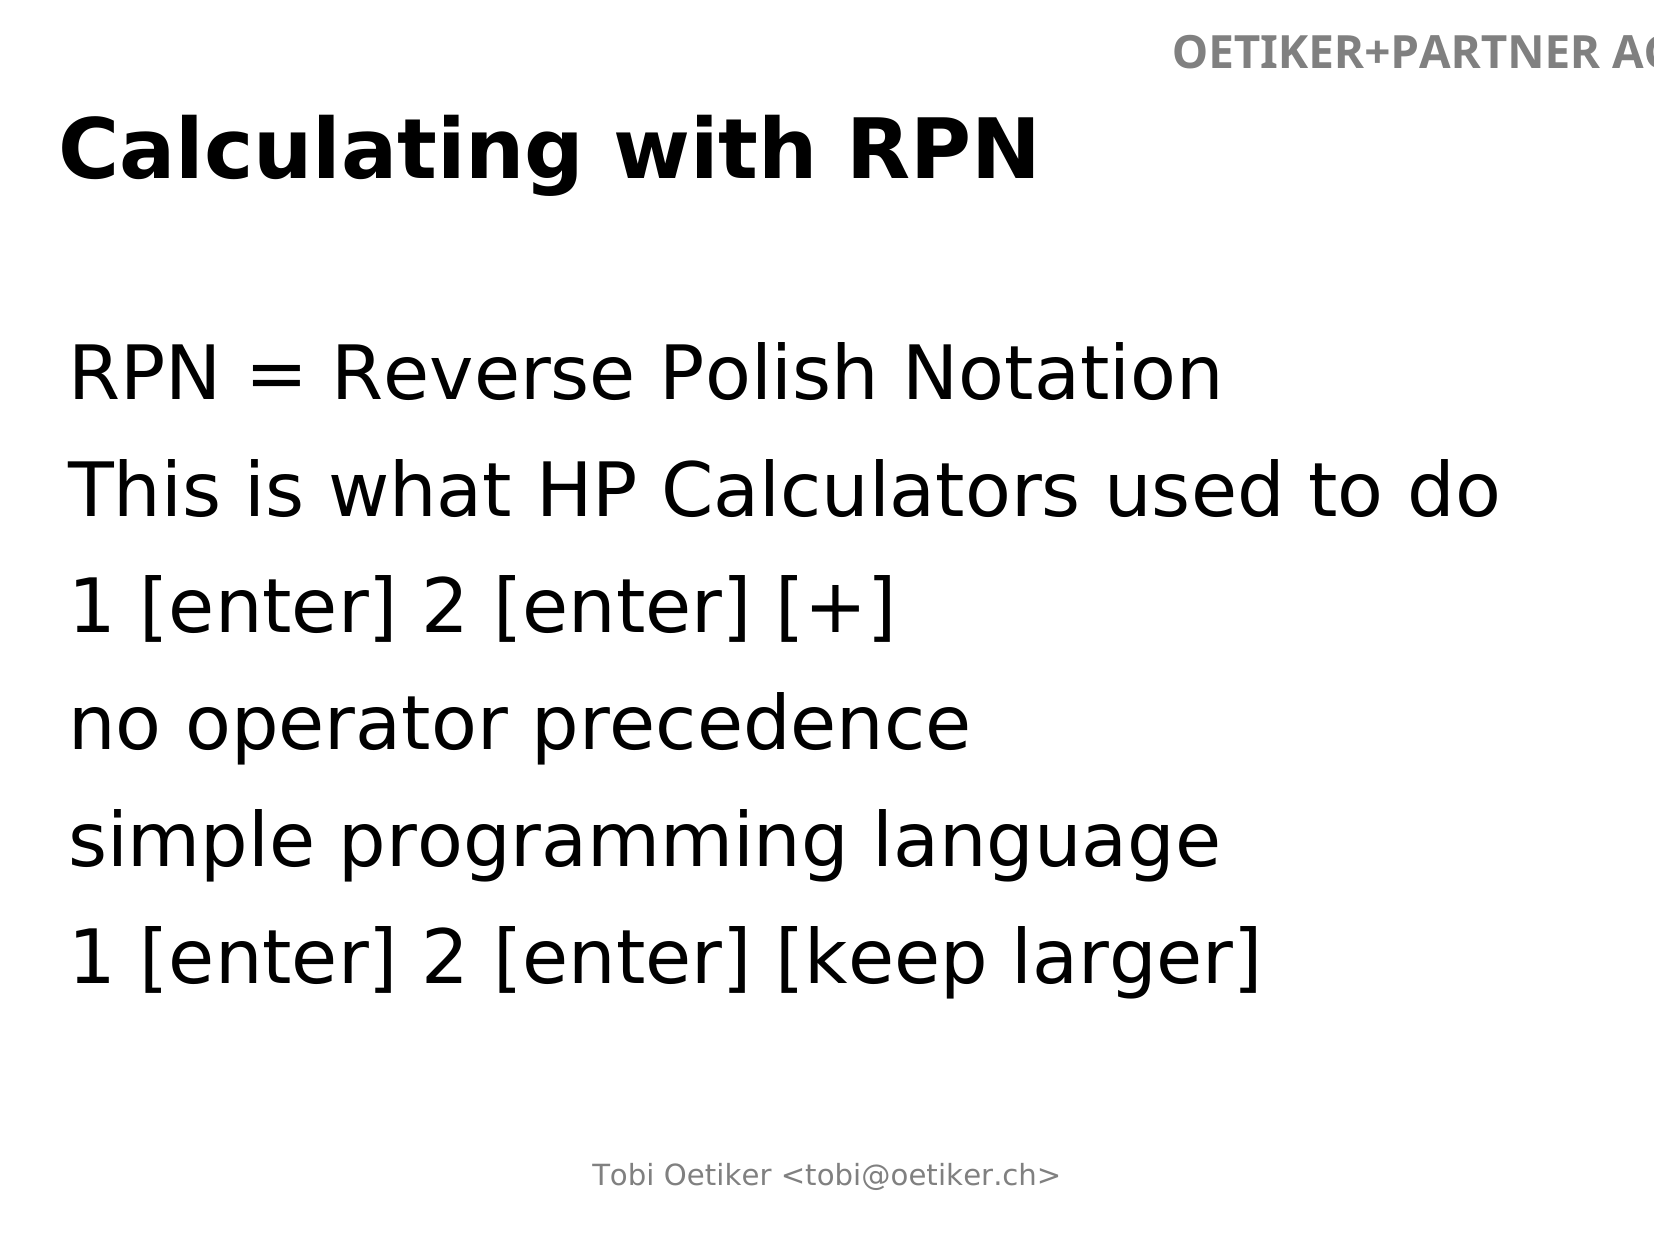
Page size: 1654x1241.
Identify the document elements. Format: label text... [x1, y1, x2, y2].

title Calculating with RPN [59, 75, 1607, 225]
list RPN = Reverse Polish Notation This is what HP Calculators used to do 1 [enter] 2 [enter] [+] no operator precedence simple programming language 1 [enter] 2 [enter] [keep larger] [50, 329, 1571, 1099]
